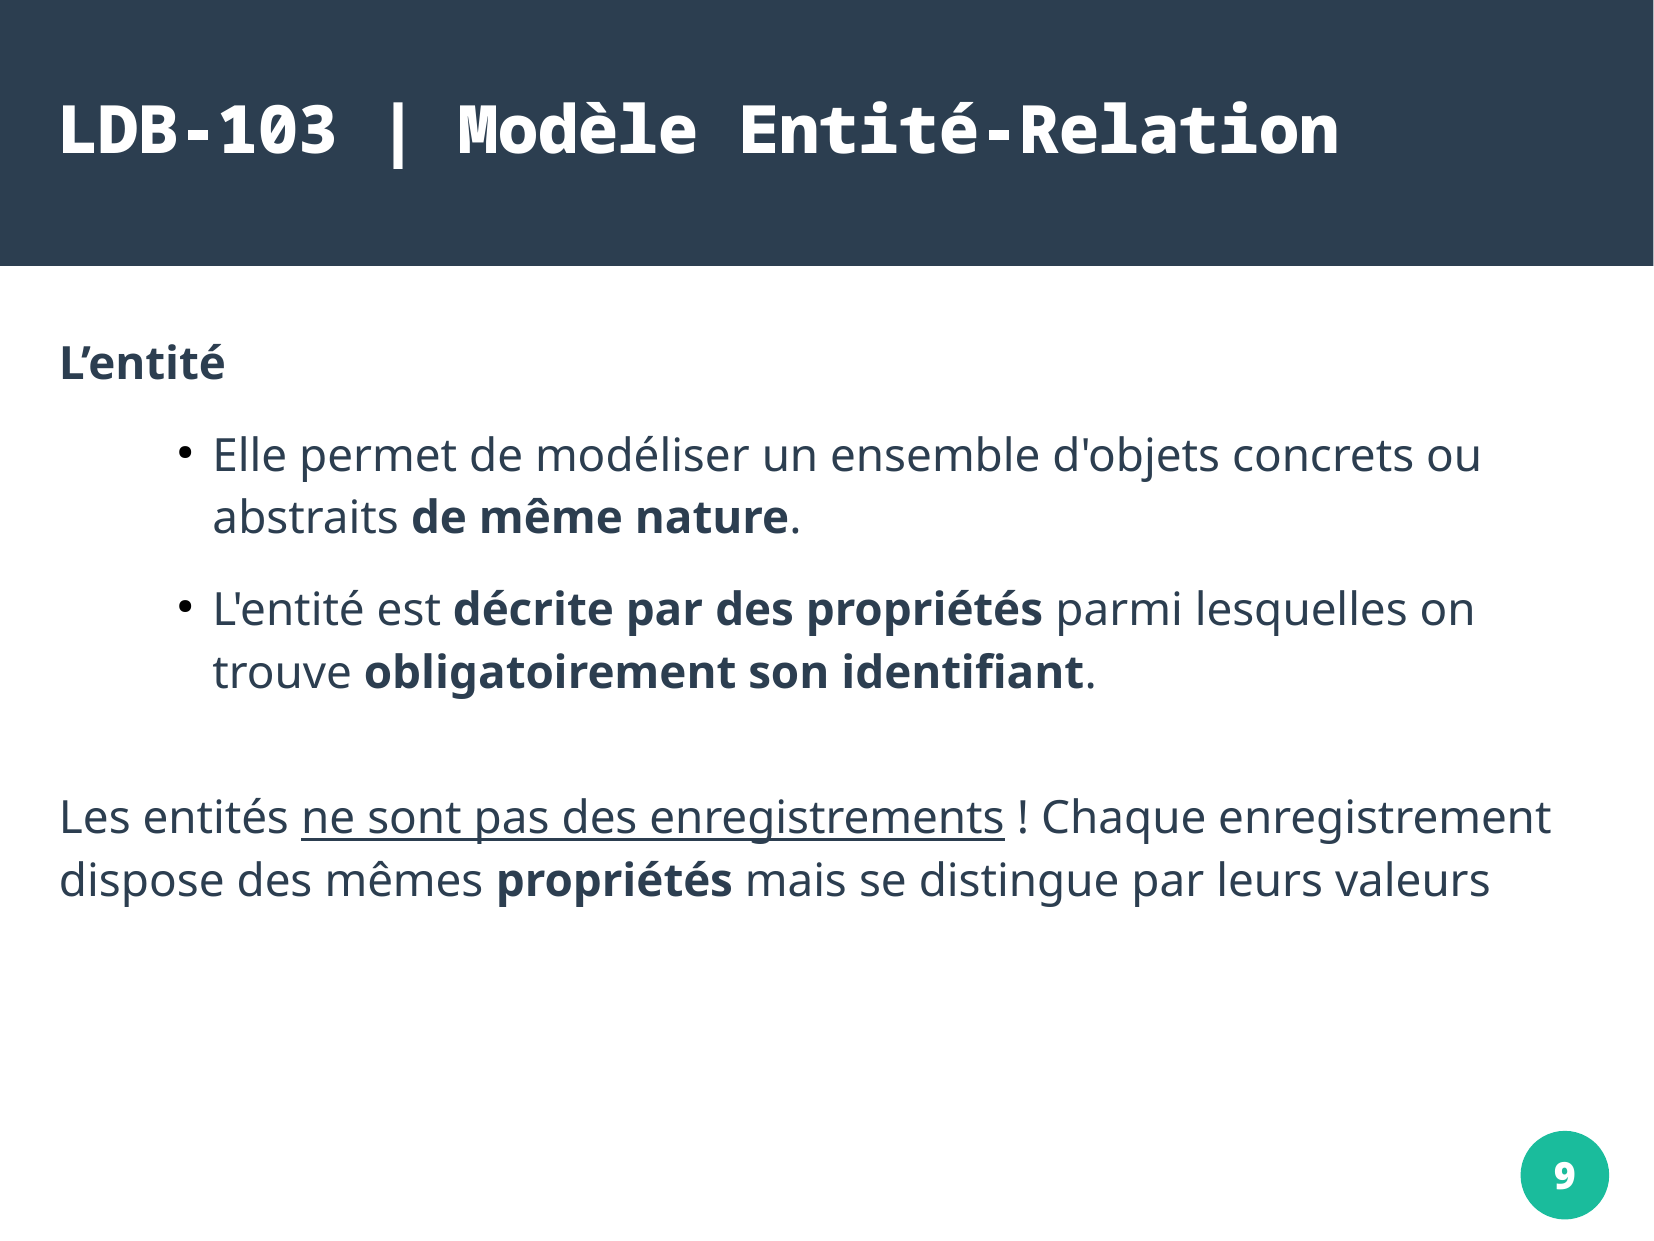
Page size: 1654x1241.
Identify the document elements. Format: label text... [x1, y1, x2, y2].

title LDB-103 | Modèle Entité-Relation [58, 49, 1595, 207]
list L’entité Elle permet de modéliser un ensemble d'objets concrets ou abstraits de même nature. L'entité est décrite par des propriétés parmi lesquelles on trouve obligatoirement son identifiant. Les entités ne sont pas des enregistrements ! Chaque enregistrement dispose des mêmes propriétés mais se distingue par leurs valeurs [58, 330, 1595, 1158]
